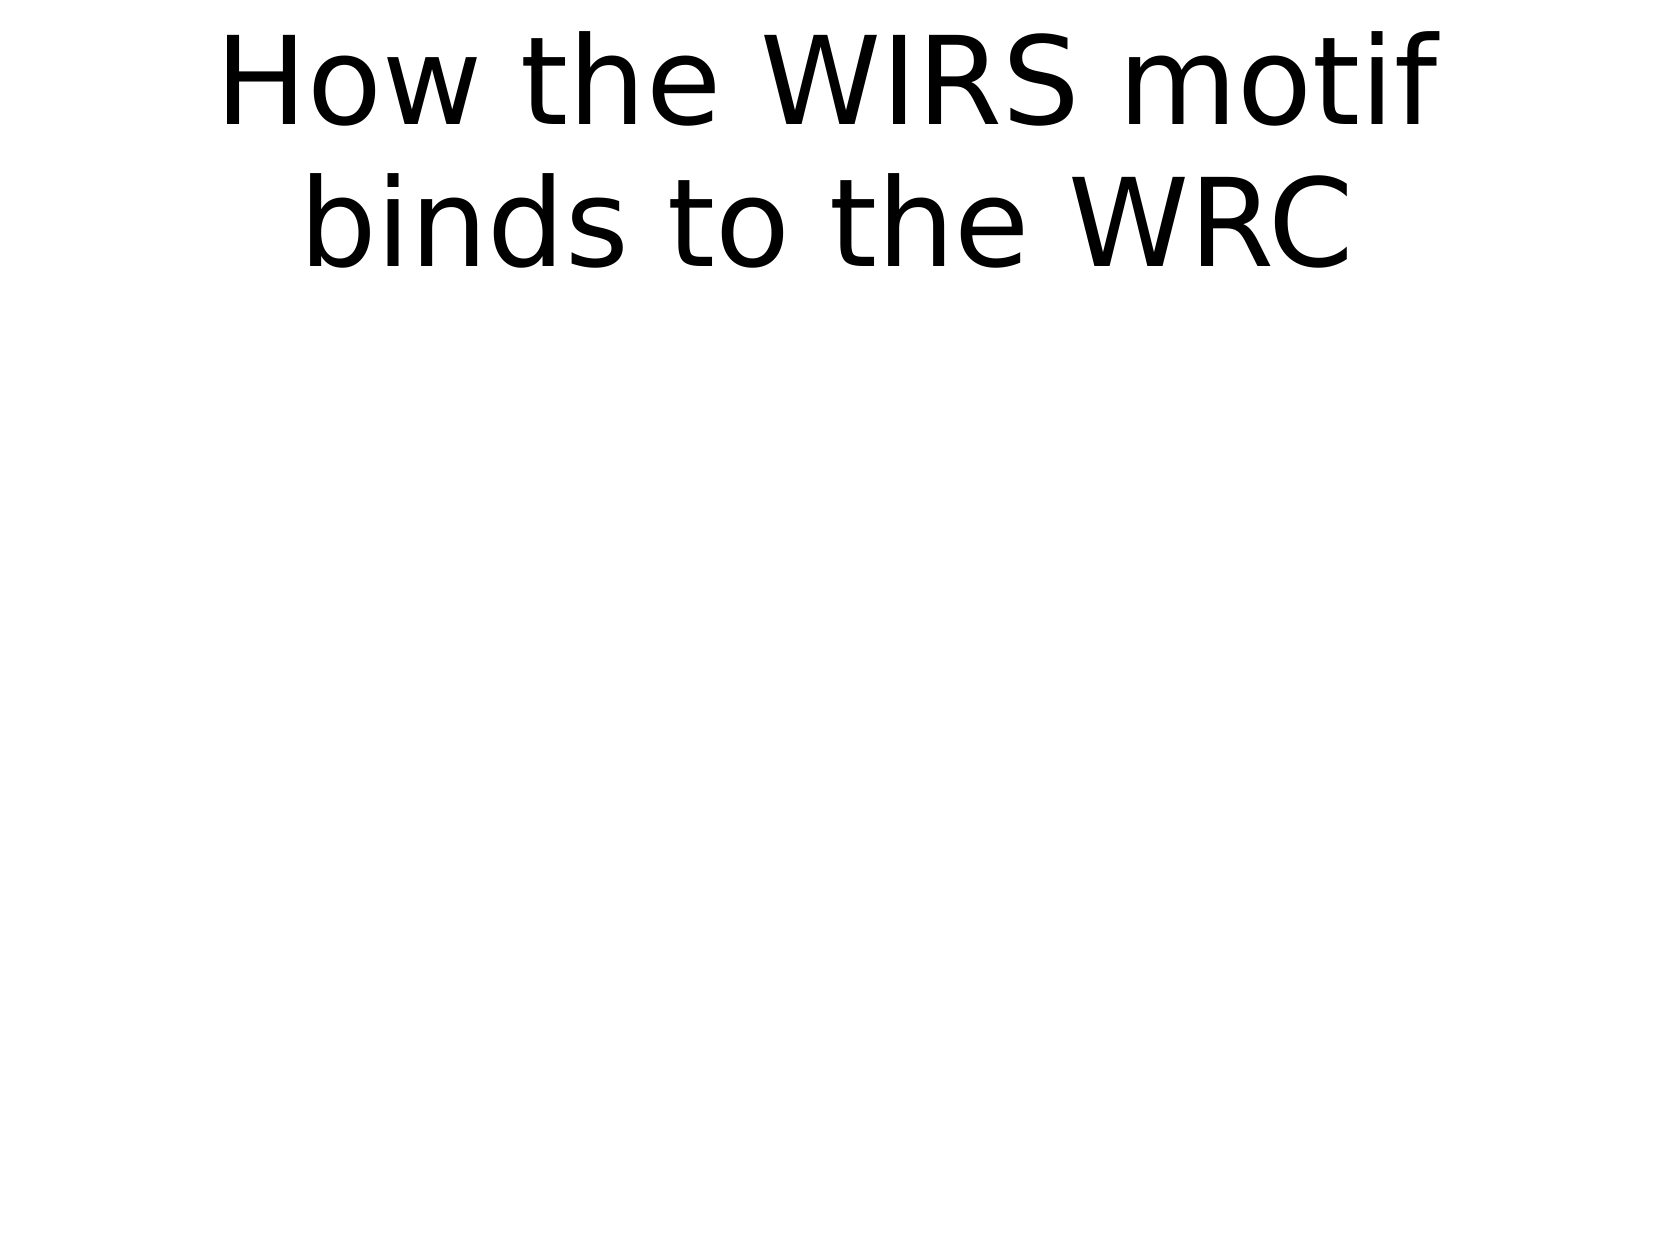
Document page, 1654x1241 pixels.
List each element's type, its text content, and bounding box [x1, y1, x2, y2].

title How the WIRS motif binds to the WRC [82, 10, 1571, 296]
